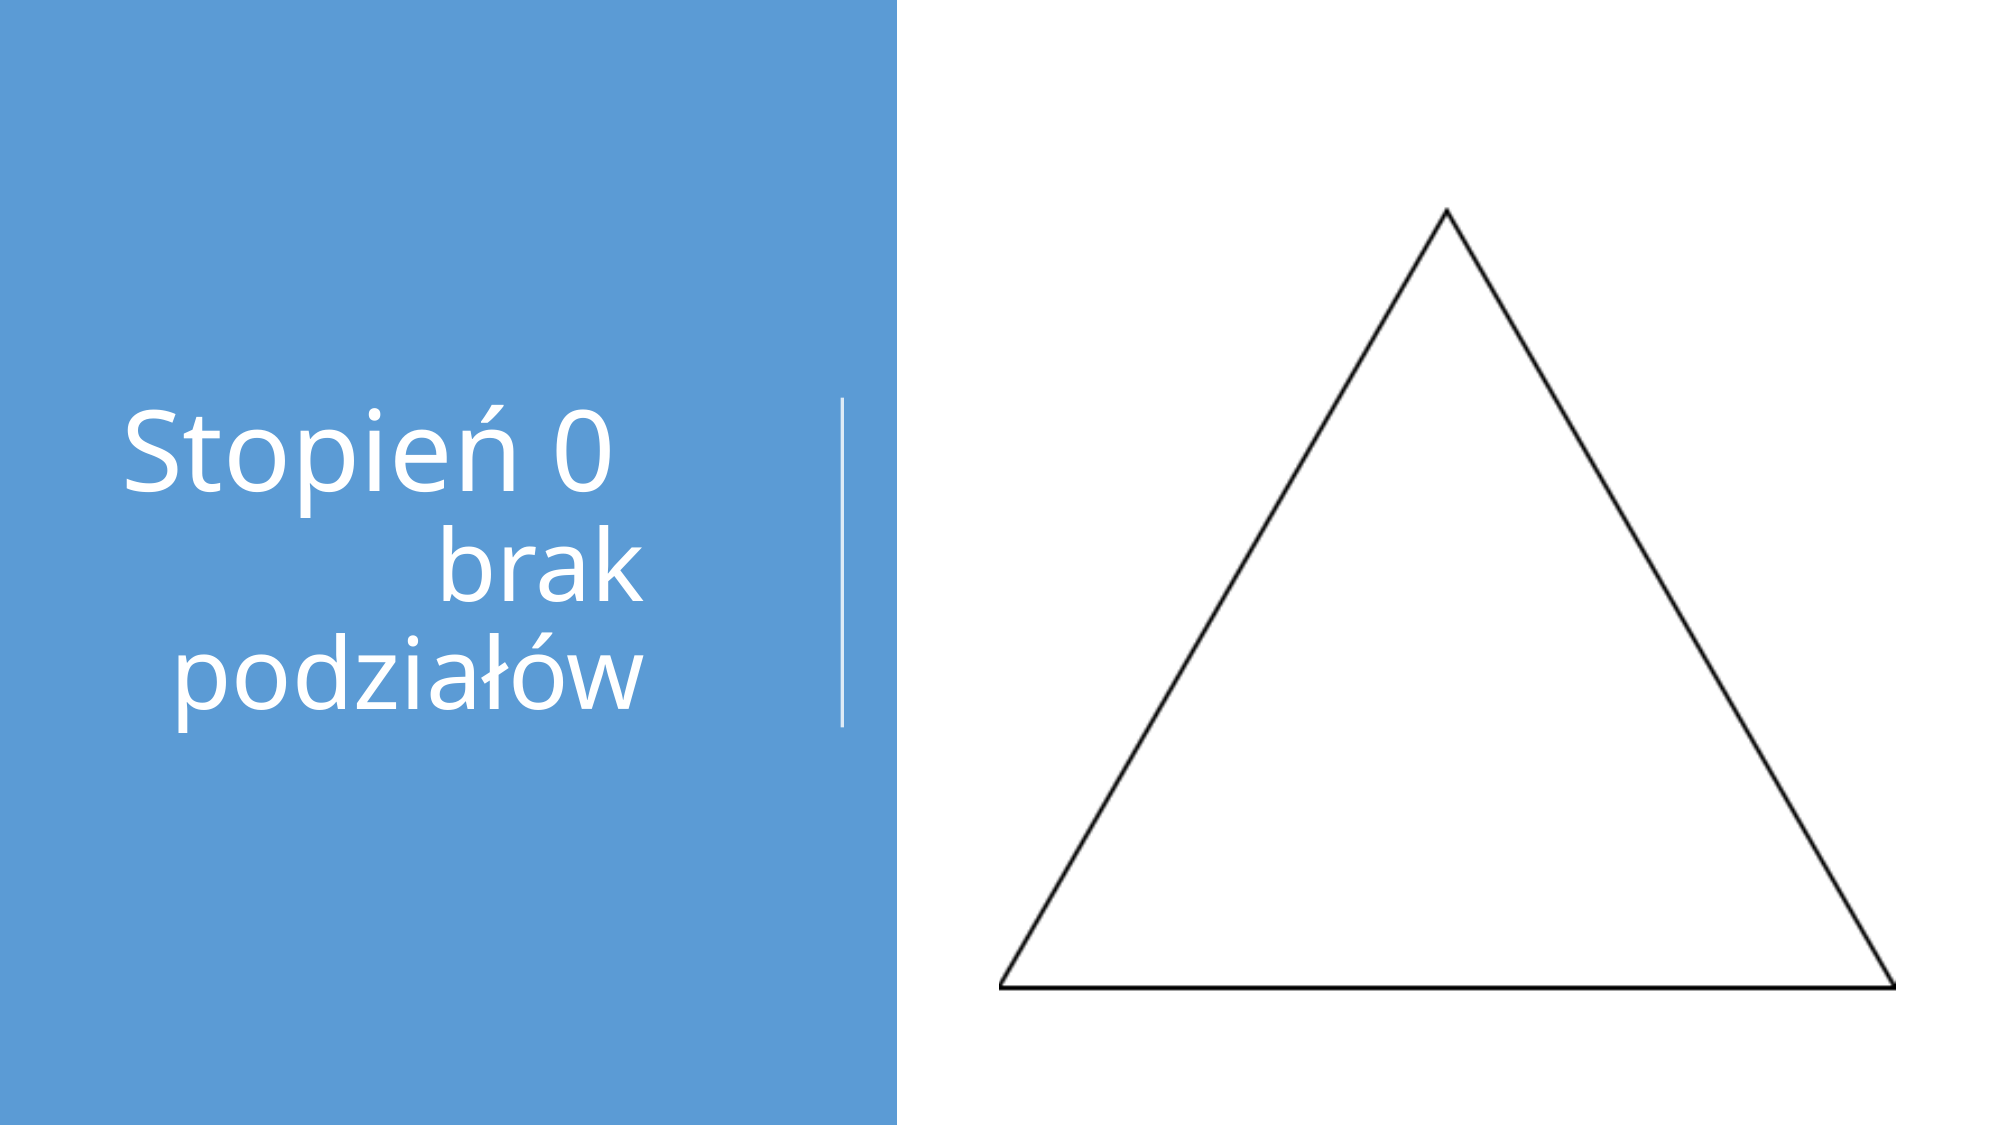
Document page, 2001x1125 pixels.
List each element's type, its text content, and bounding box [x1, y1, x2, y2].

picture [999, 114, 1896, 1011]
title Stopień 0 brak podziałów [106, 104, 791, 1021]
text_box [0, 0, 897, 1125]
